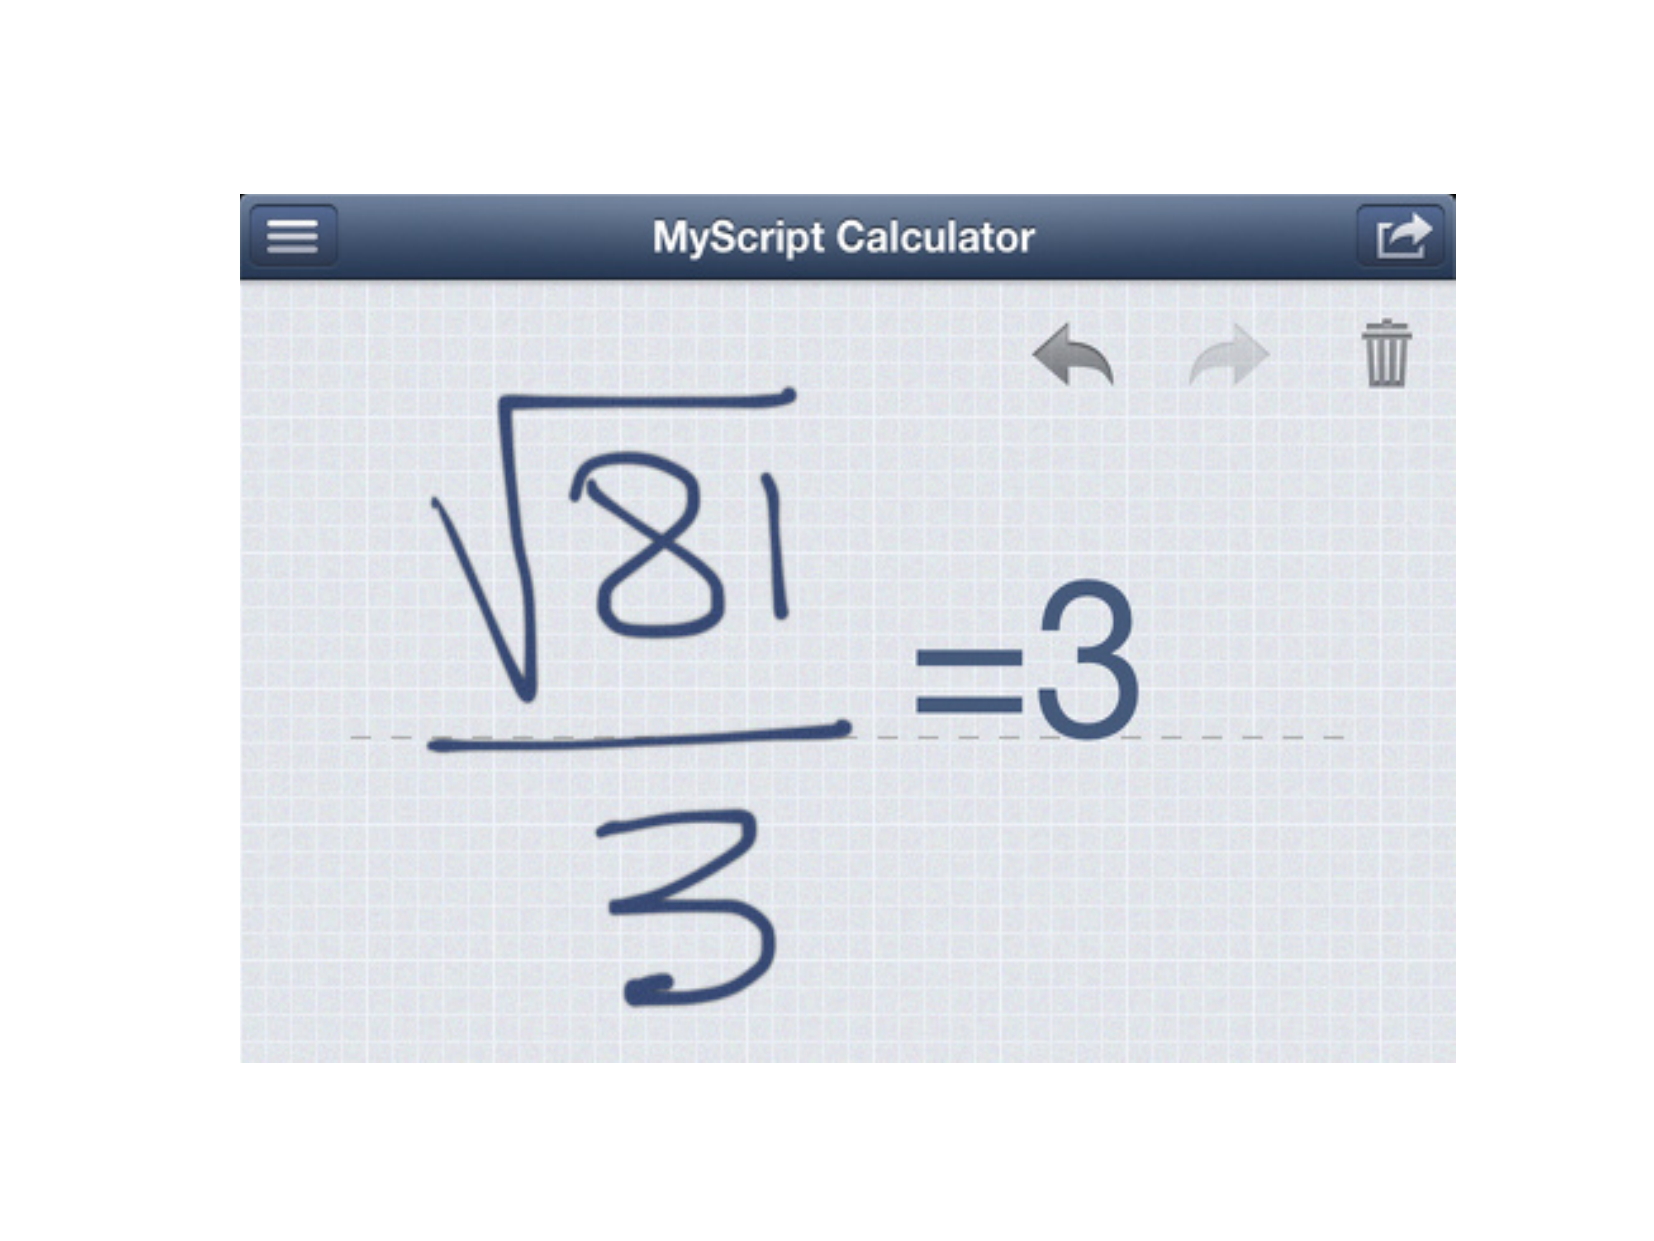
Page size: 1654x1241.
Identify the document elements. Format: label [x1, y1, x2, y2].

picture [240, 194, 1456, 1063]
